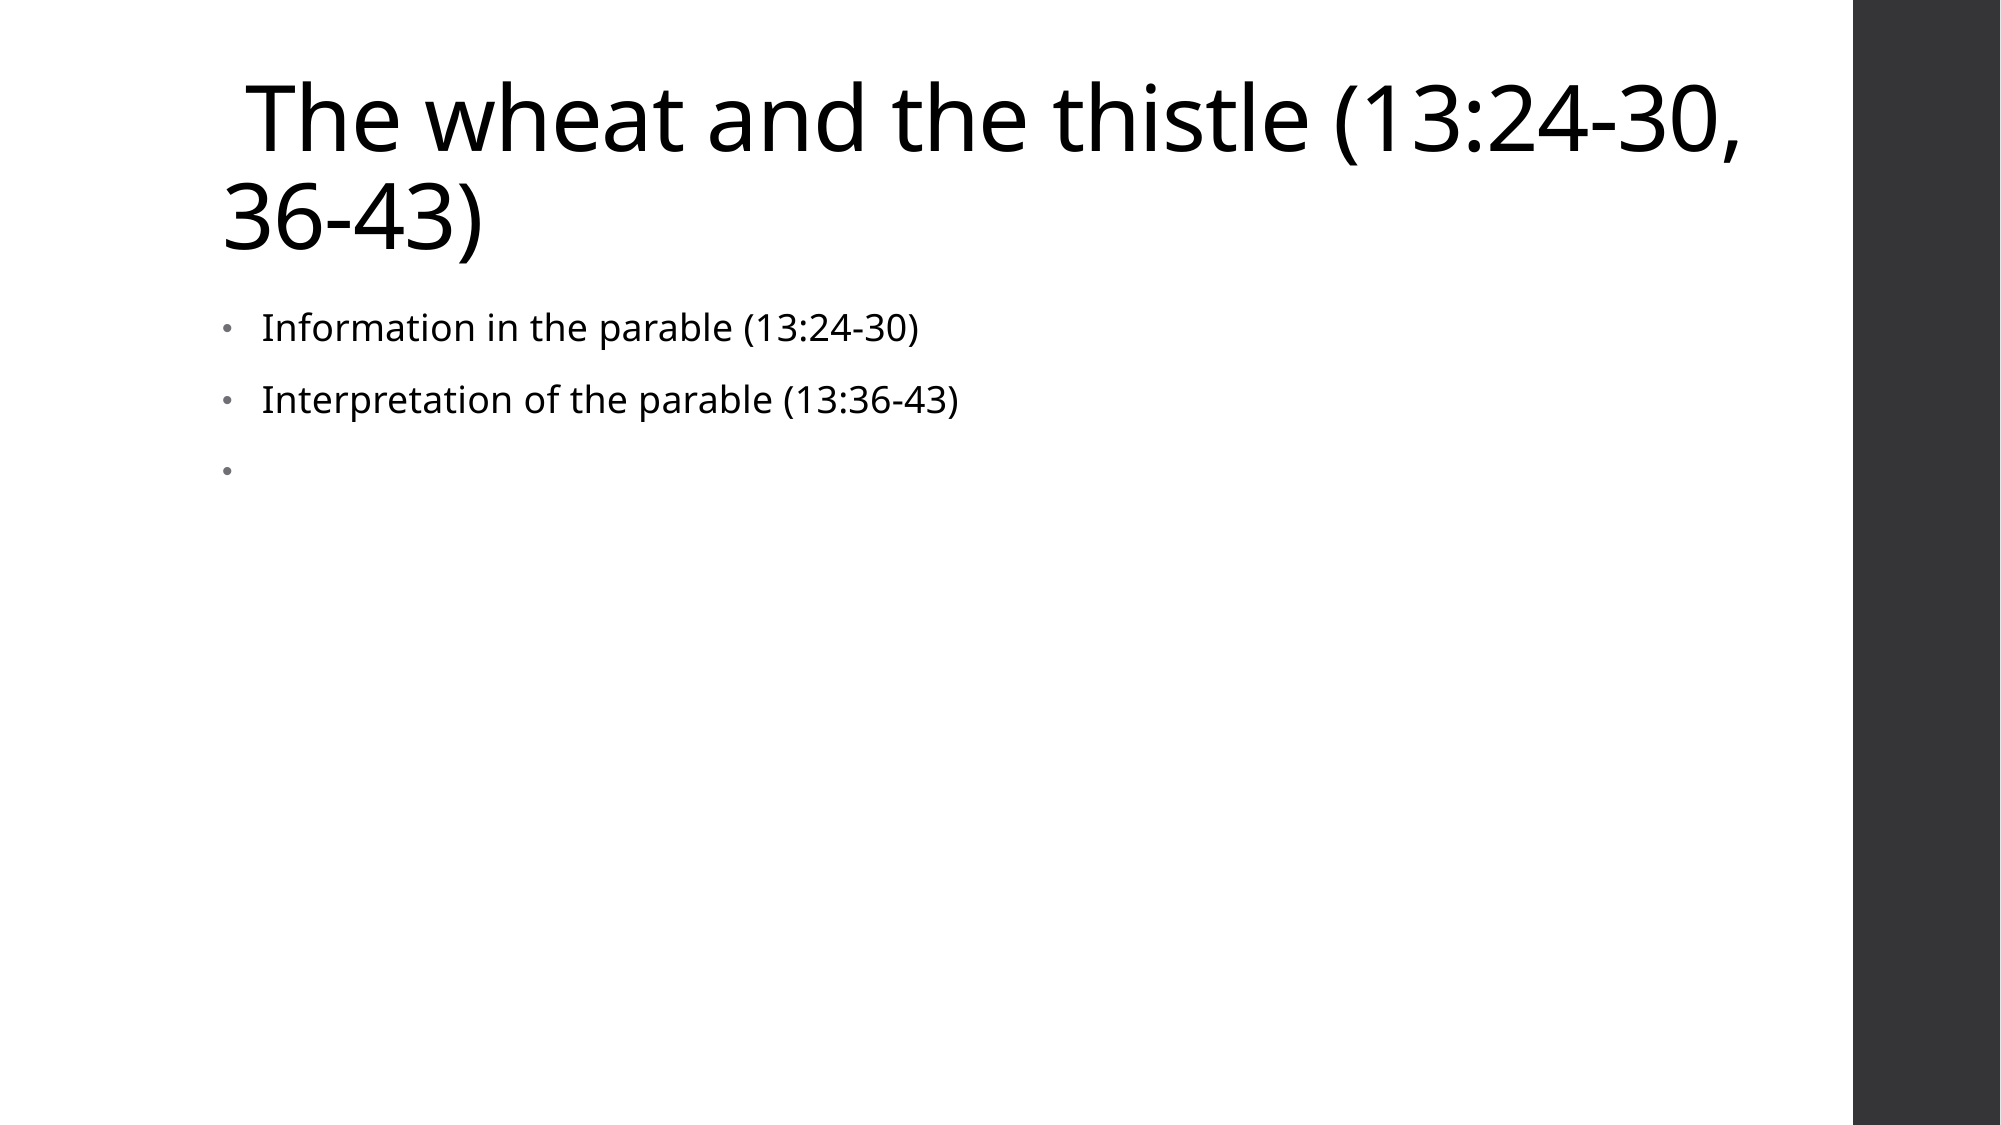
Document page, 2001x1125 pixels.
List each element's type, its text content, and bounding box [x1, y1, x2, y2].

list Information in the parable (13:24-30) Interpretation of the parable (13:36-43) [206, 299, 1617, 1014]
title The wheat and the thistle (13:24-30, 36-43) [206, 60, 1797, 278]
